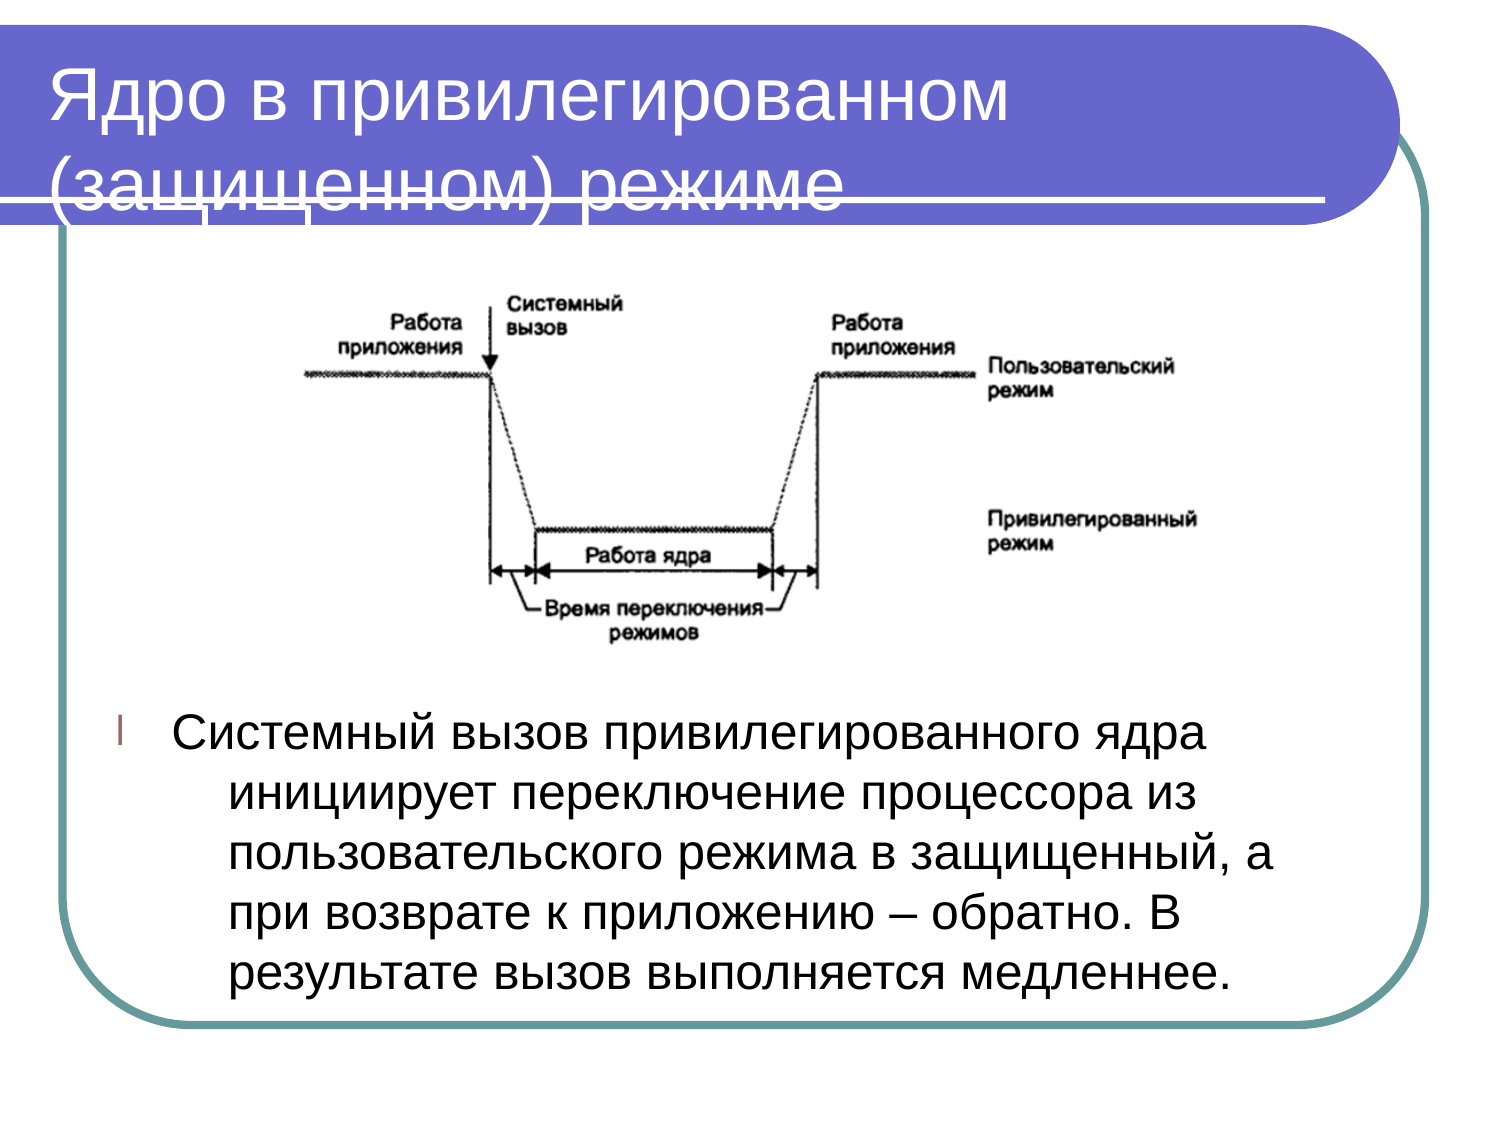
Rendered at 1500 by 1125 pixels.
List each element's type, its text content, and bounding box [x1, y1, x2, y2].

title Ядро в привилегированном (защищенном) режиме [32, 37, 1347, 188]
picture [277, 267, 1224, 653]
text_box Системный вызов привилегированного ядра инициирует переключение процессора из пользовательского режима в защищенный, а при возврате к приложению – обратно. В результате вызов выполняется медленнее. [100, 692, 1353, 999]
